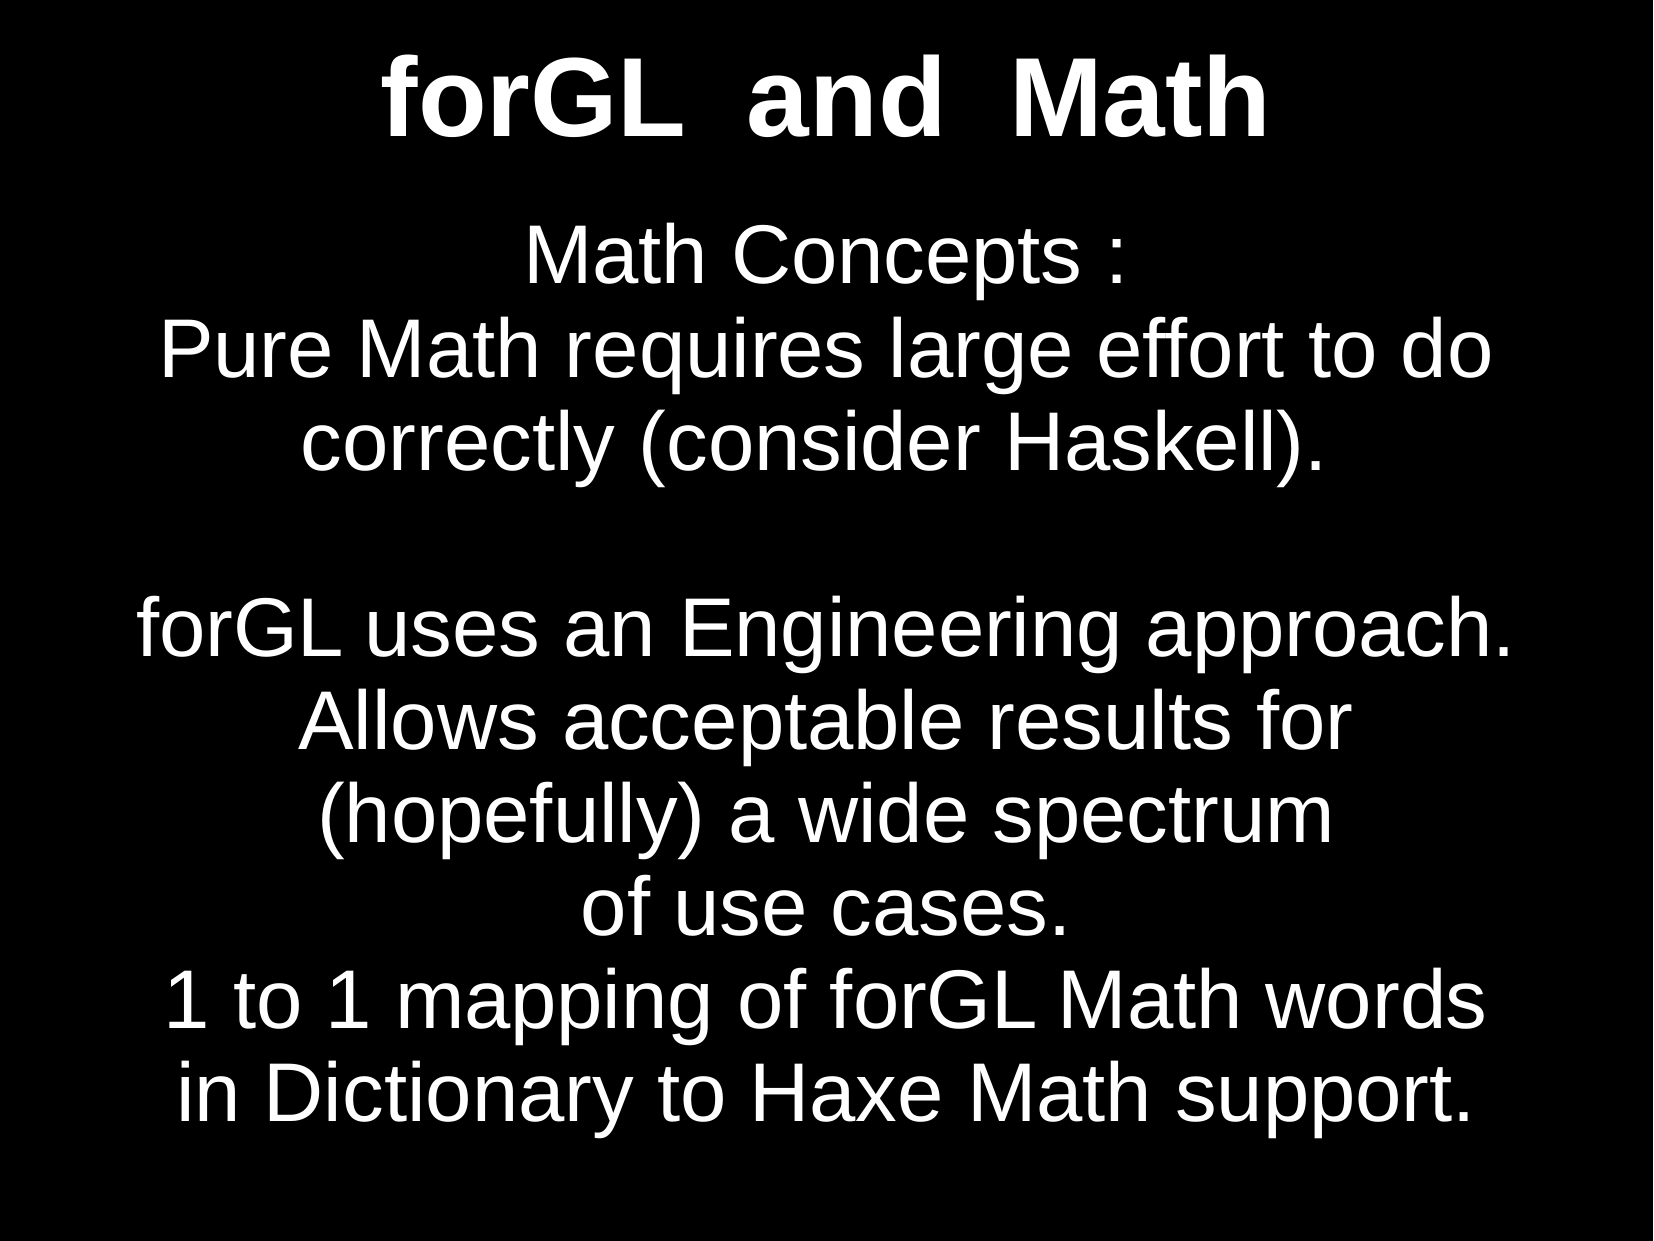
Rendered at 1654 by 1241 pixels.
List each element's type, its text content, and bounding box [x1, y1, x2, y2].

subtitle Math Concepts : Pure Math requires large effort to do correctly (consider Haskell). forGL uses an Engineering approach. Allows acceptable results for (hopefully) a wide spectrum of use cases. 1 to 1 mapping of forGL Math words in Dictionary to Haxe Math support. [82, 0, 1571, 1241]
